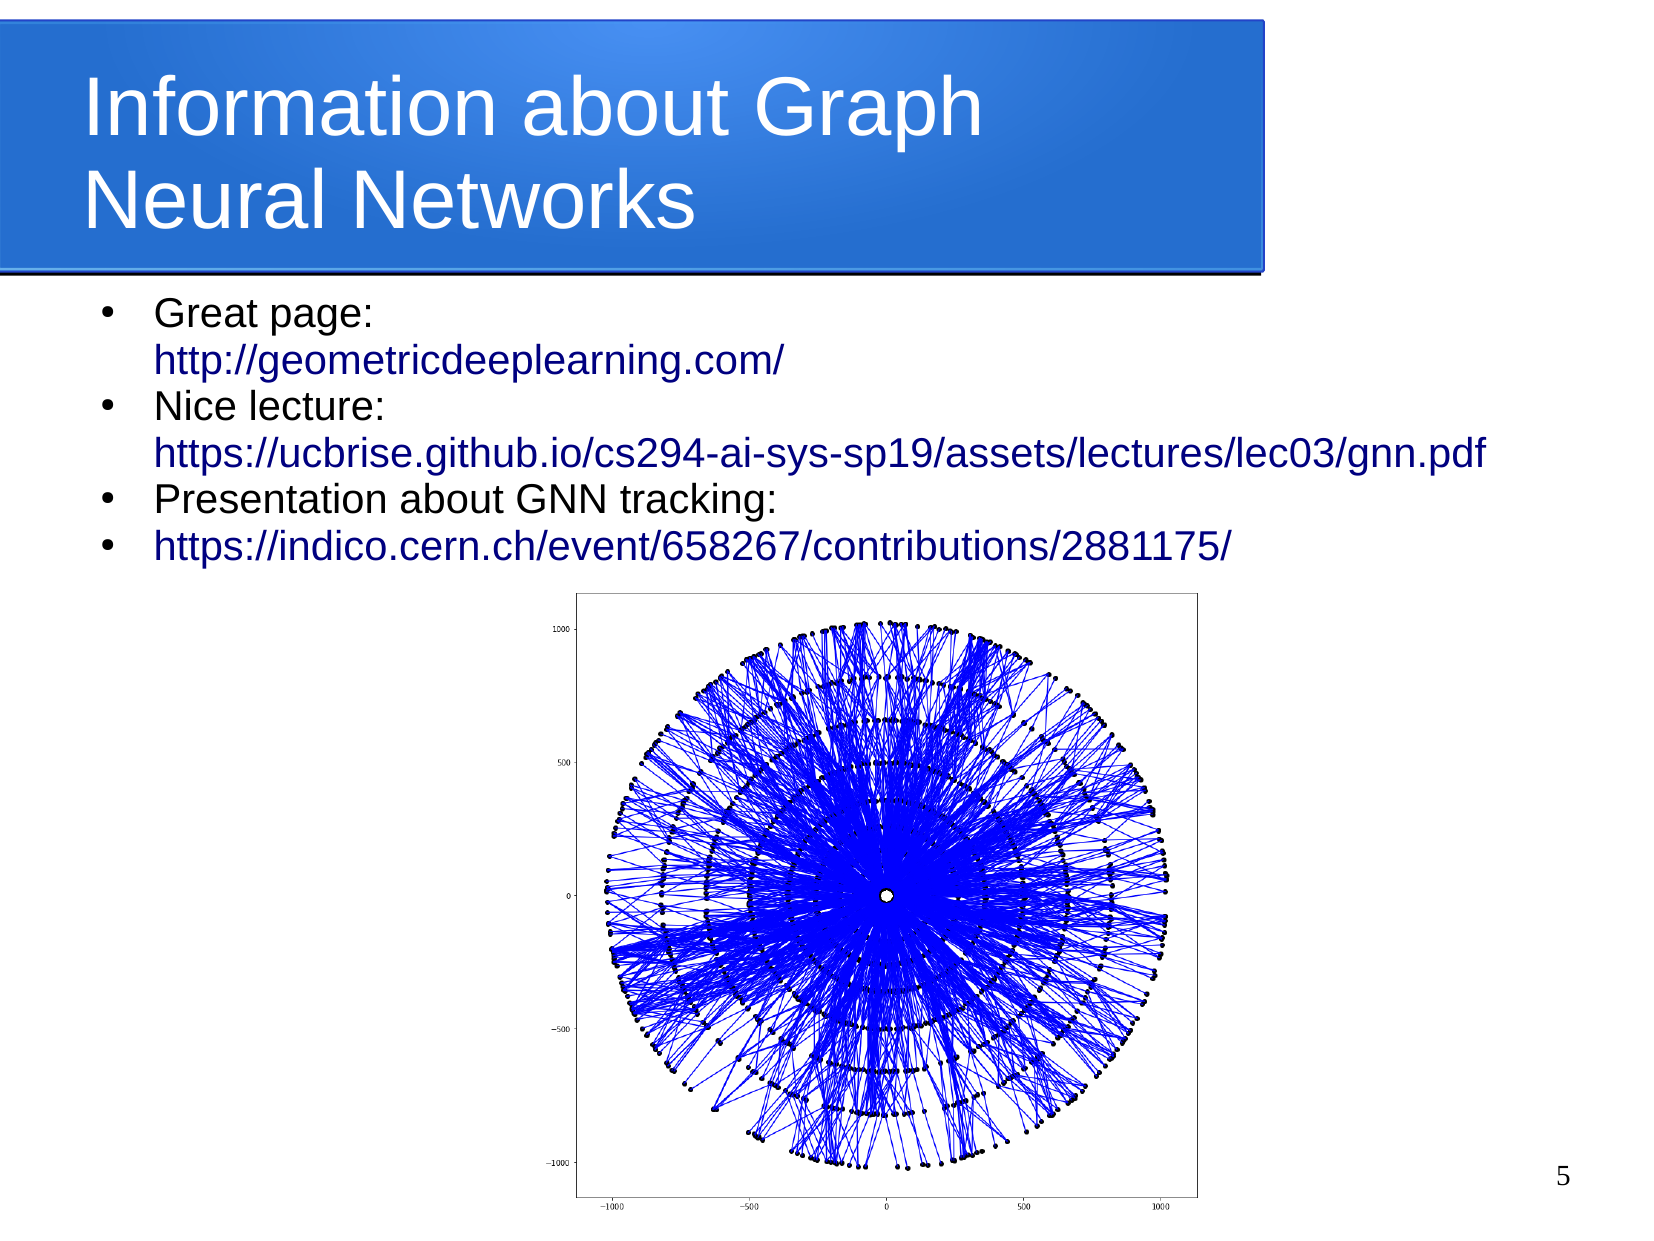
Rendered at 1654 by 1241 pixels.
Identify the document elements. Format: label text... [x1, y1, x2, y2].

list Great page: http://geometricdeeplearning.com/ Nice lecture: https://ucbrise.github.io/cs294-ai-sys-sp19/assets/lectures/lec03/gnn.pdf Presentation about GNN tracking: https://indico.cern.ch/event/658267/contributions/2881175/ [82, 290, 1591, 1010]
title Information about Graph Neural Networks [82, 49, 1250, 257]
picture [540, 588, 1201, 1216]
